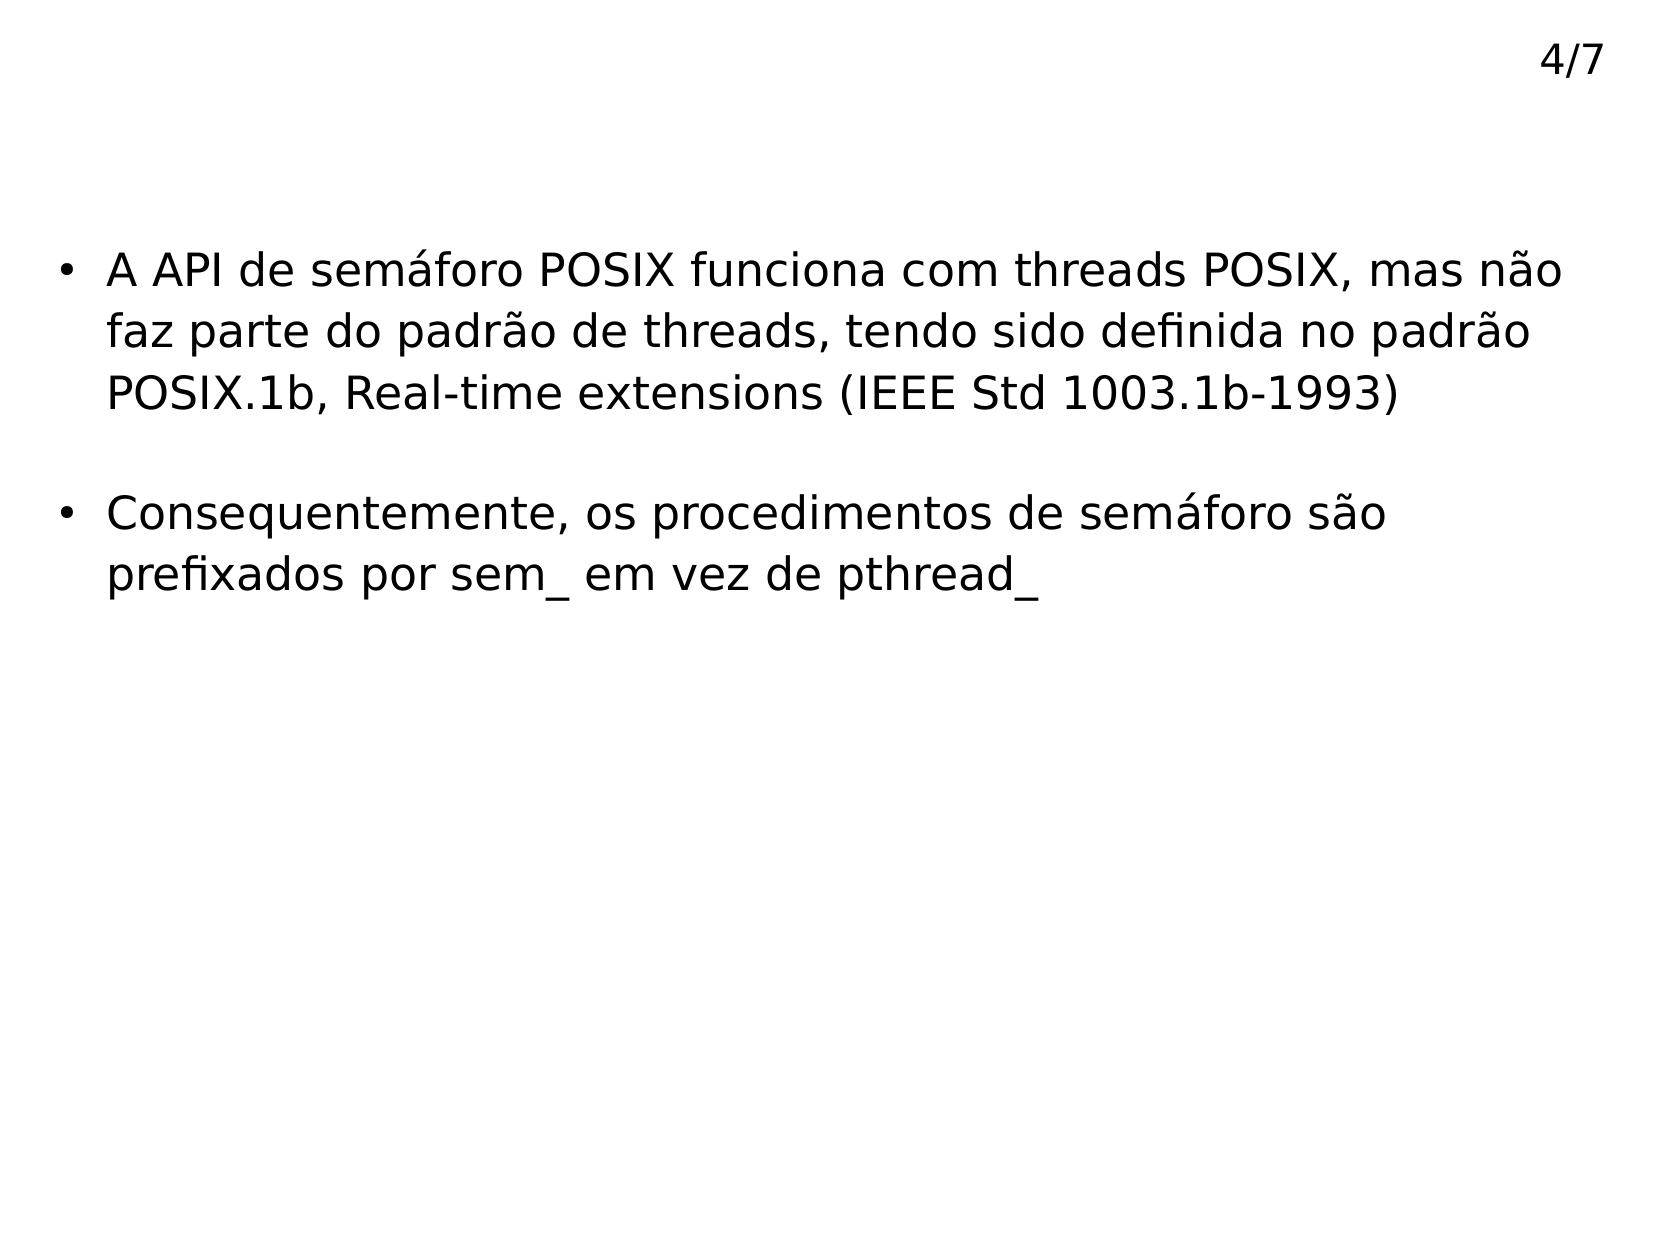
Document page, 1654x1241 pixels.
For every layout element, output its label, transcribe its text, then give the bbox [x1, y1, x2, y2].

list A API de semáforo POSIX funciona com threads POSIX, mas não faz parte do padrão de threads, tendo sido definida no padrão POSIX.1b, Real-time extensions (IEEE Std 1003.1b-1993) Consequentemente, os procedimentos de semáforo são prefixados por sem_ em vez de pthread_ [59, 236, 1595, 1211]
